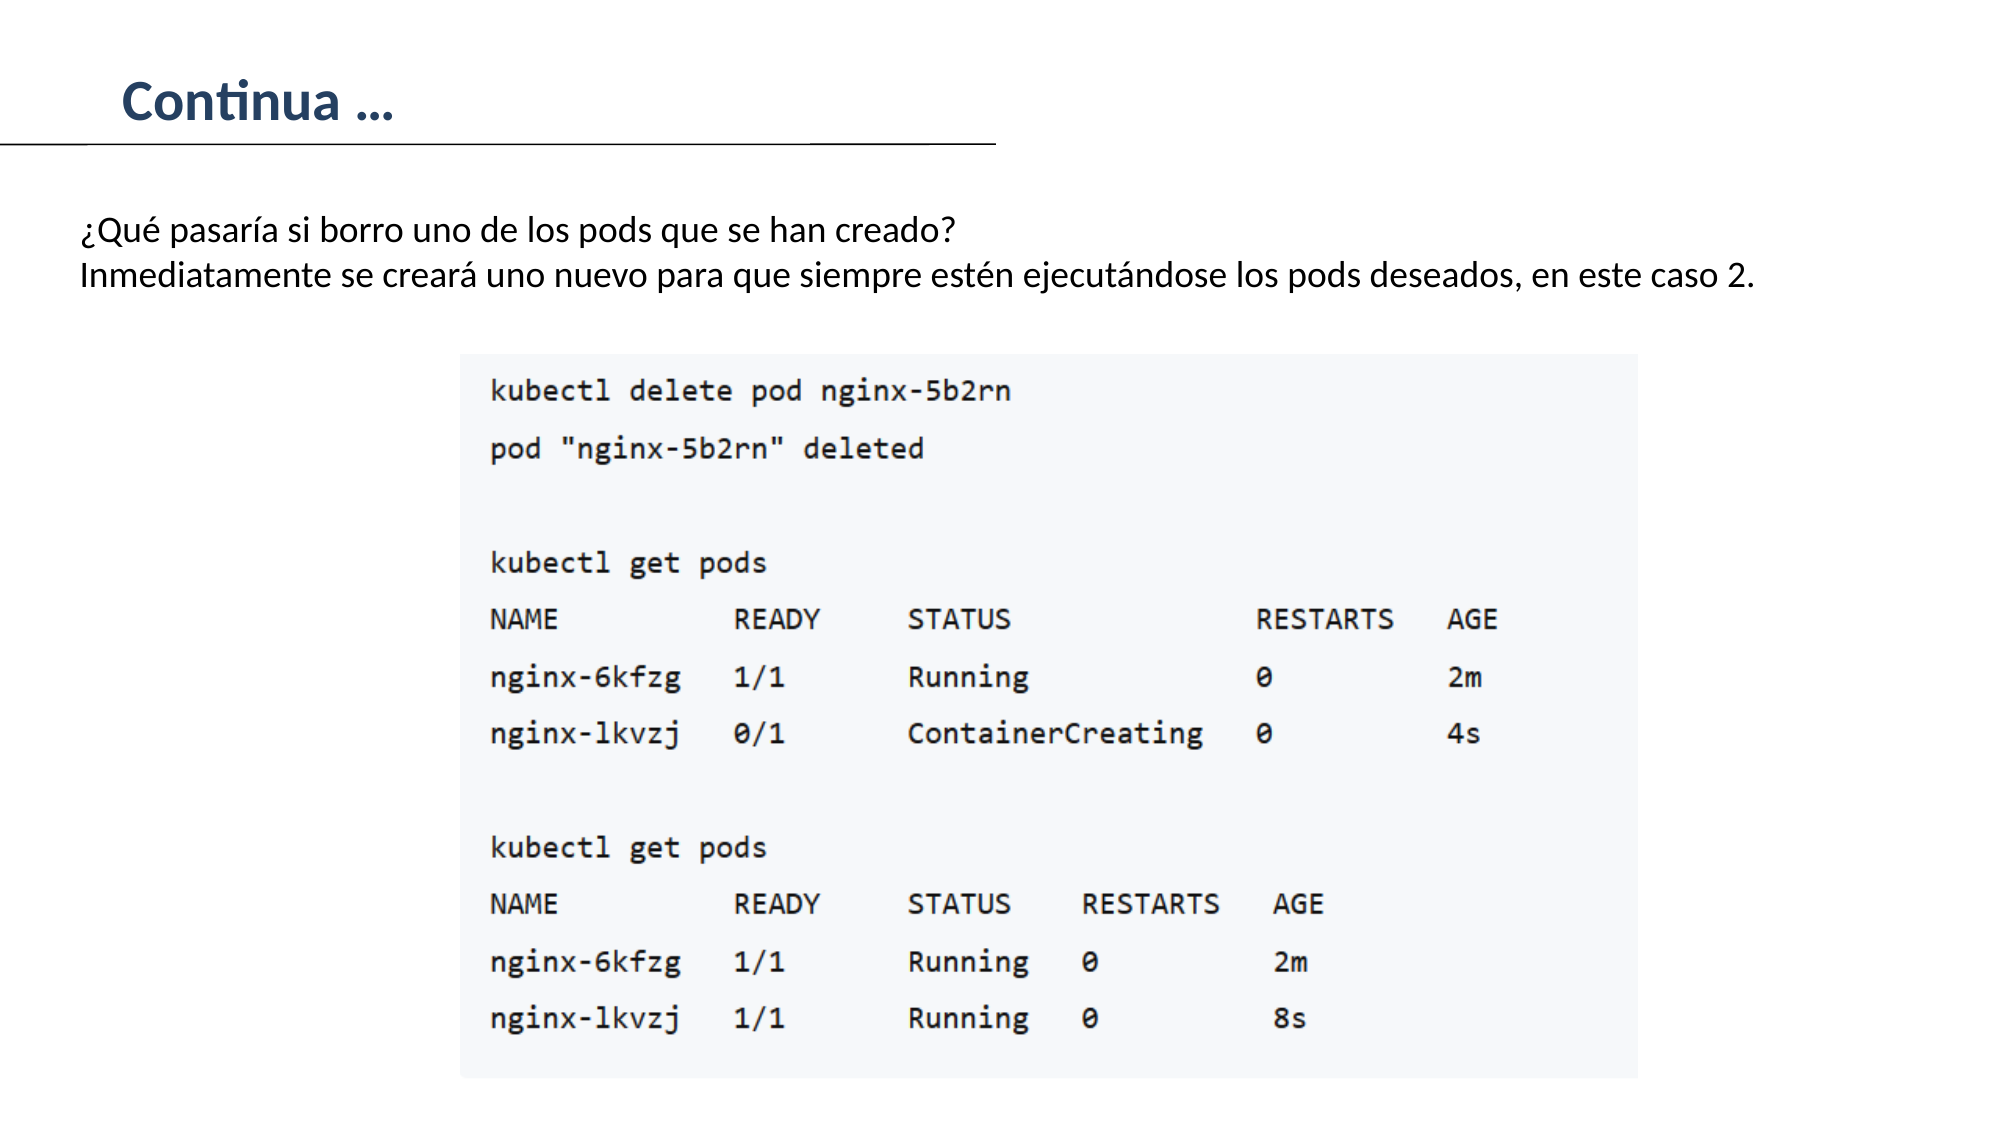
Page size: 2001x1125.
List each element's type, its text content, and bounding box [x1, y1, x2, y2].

picture [460, 354, 1638, 1080]
text_box ¿Qué pasaría si borro uno de los pods que se han creado? Inmediatamente se creará uno nuevo para que siempre estén ejecutándose los pods deseados, en este caso 2. [64, 198, 1798, 303]
text_box Continua … [108, 54, 1114, 141]
